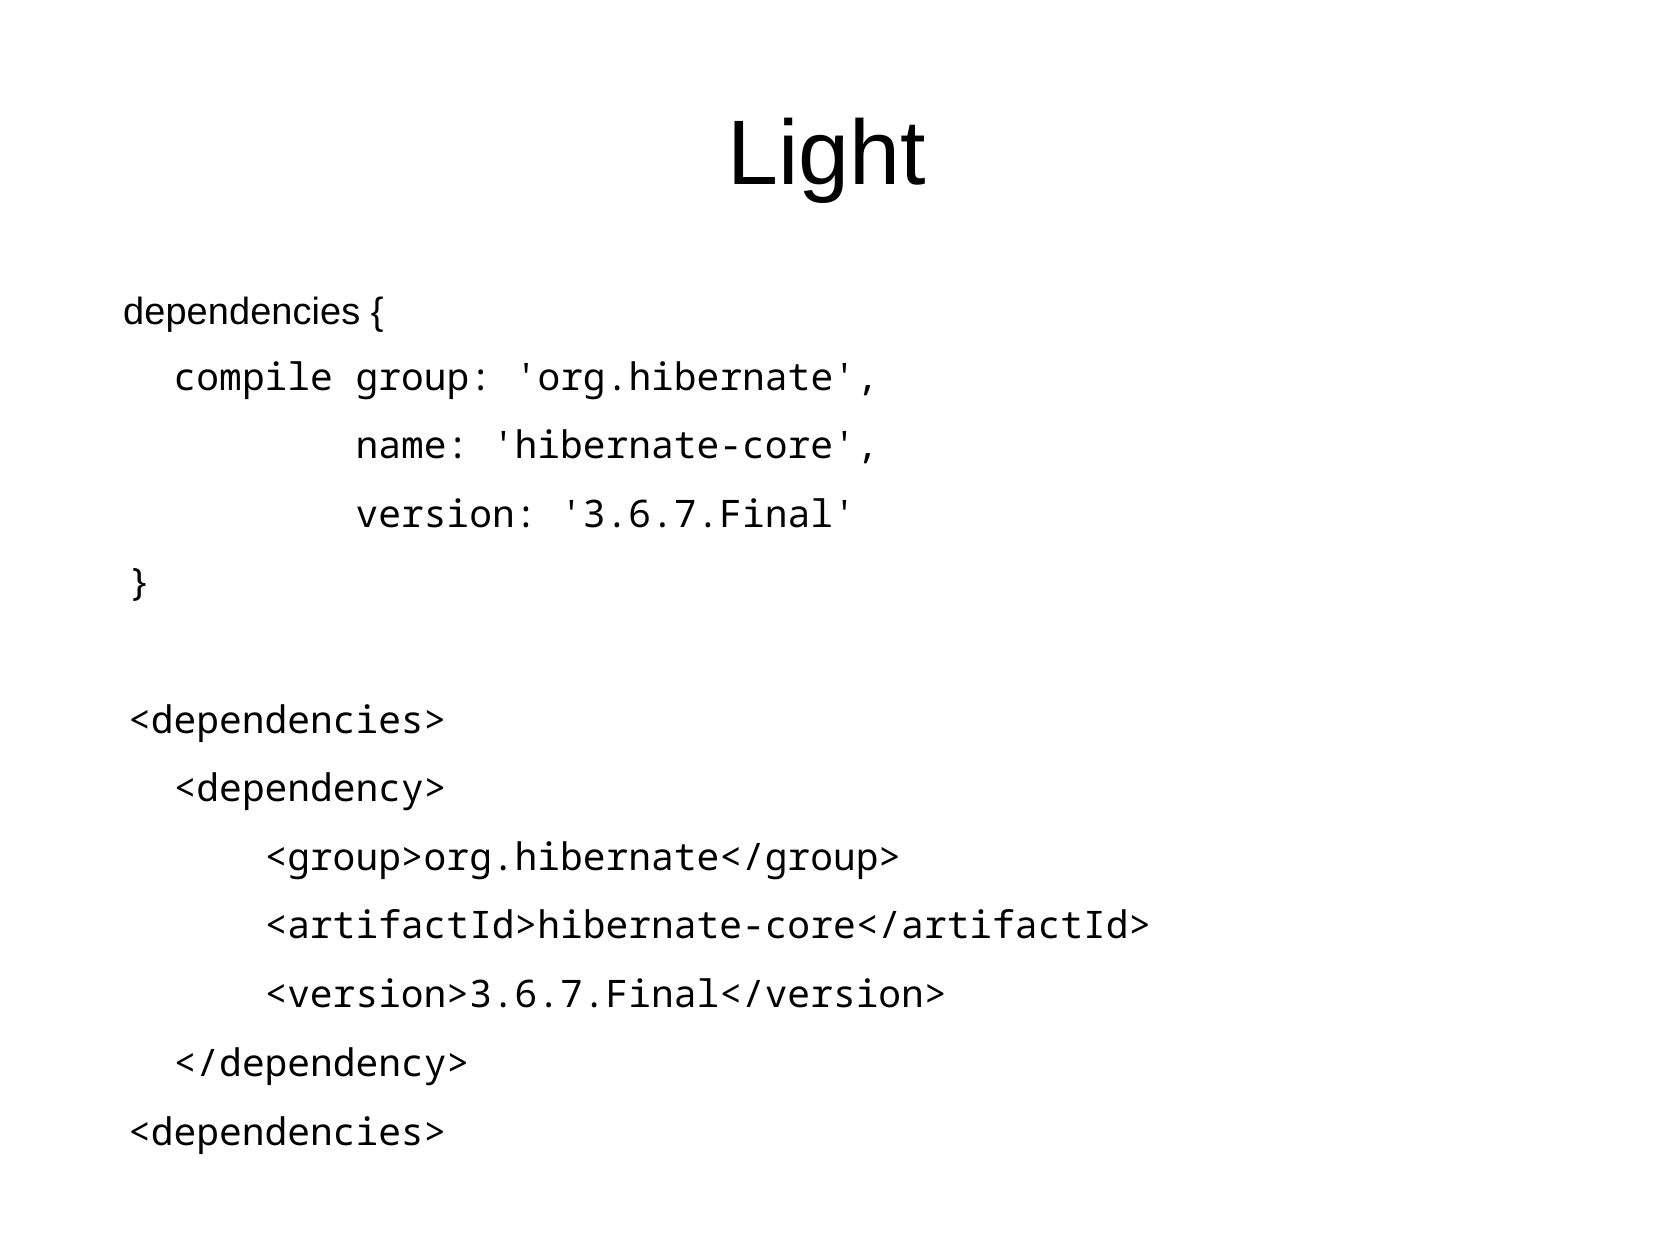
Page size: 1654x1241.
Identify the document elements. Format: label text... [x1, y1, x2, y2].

title Light [82, 49, 1571, 257]
list dependencies { compile group: 'org.hibernate', name: 'hibernate-core', version: '3.6.7.Final' } <dependencies> <dependency> <group>org.hibernate</group> <artifactId>hibernate-core</artifactId> <version>3.6.7.Final</version> </dependency> <dependencies> [82, 290, 1571, 1171]
